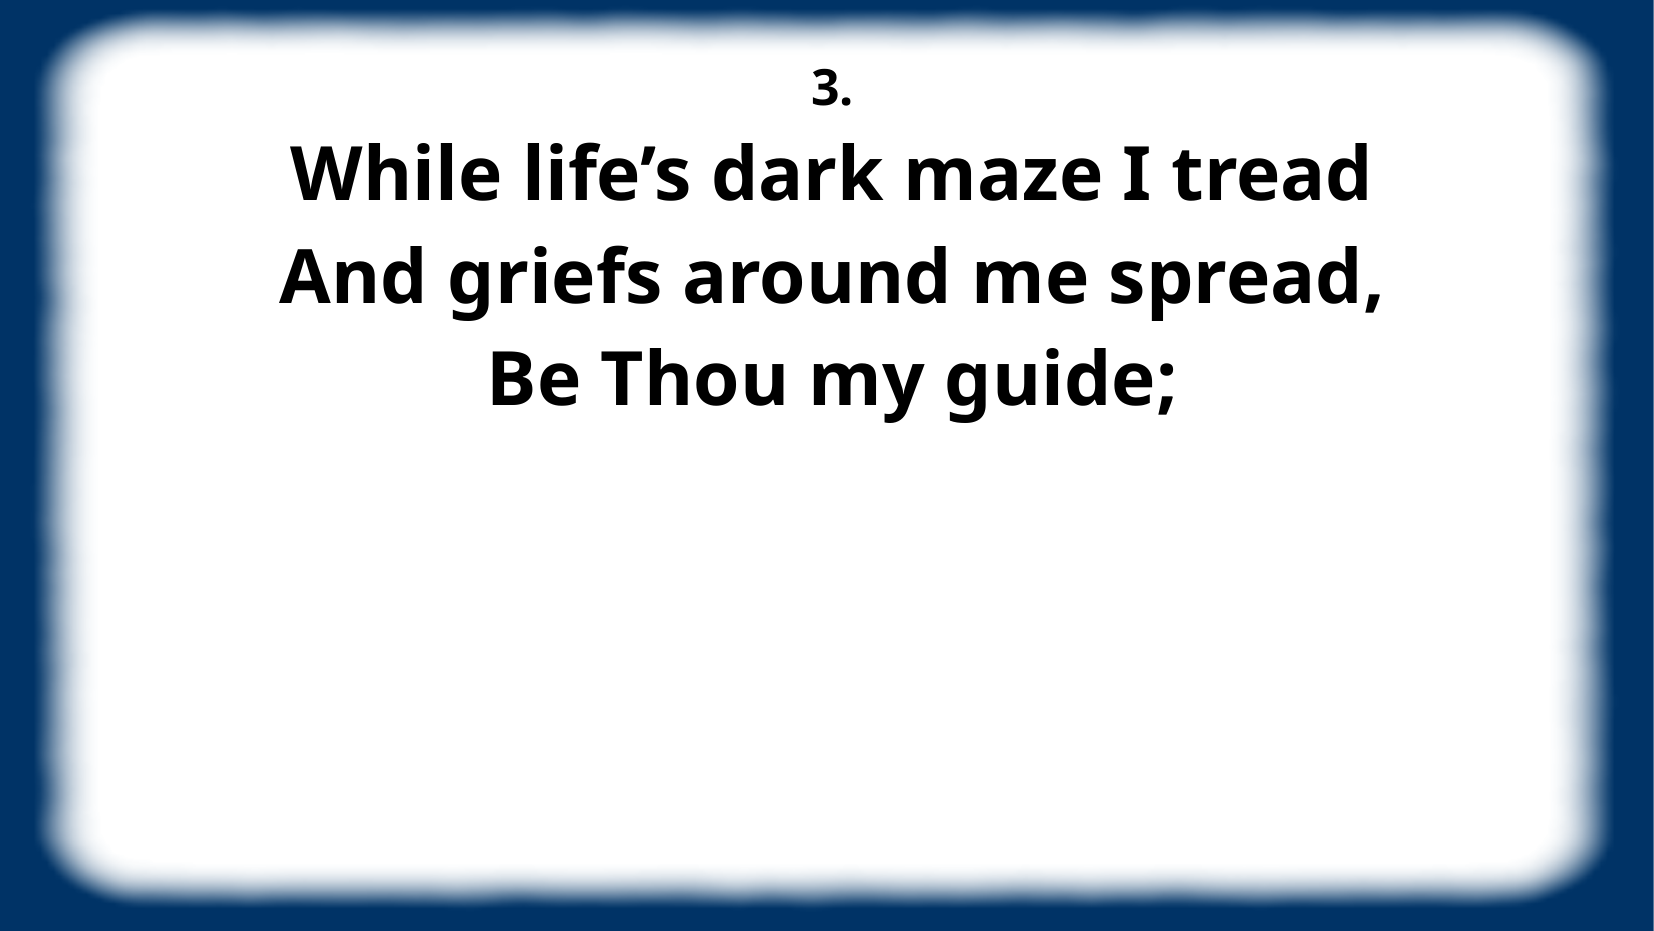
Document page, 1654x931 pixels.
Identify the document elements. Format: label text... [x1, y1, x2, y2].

picture [0, 0, 1654, 931]
text_box 3. While life’s dark maze I tread And griefs around me spread, Be Thou my guide; [75, 45, 1591, 436]
